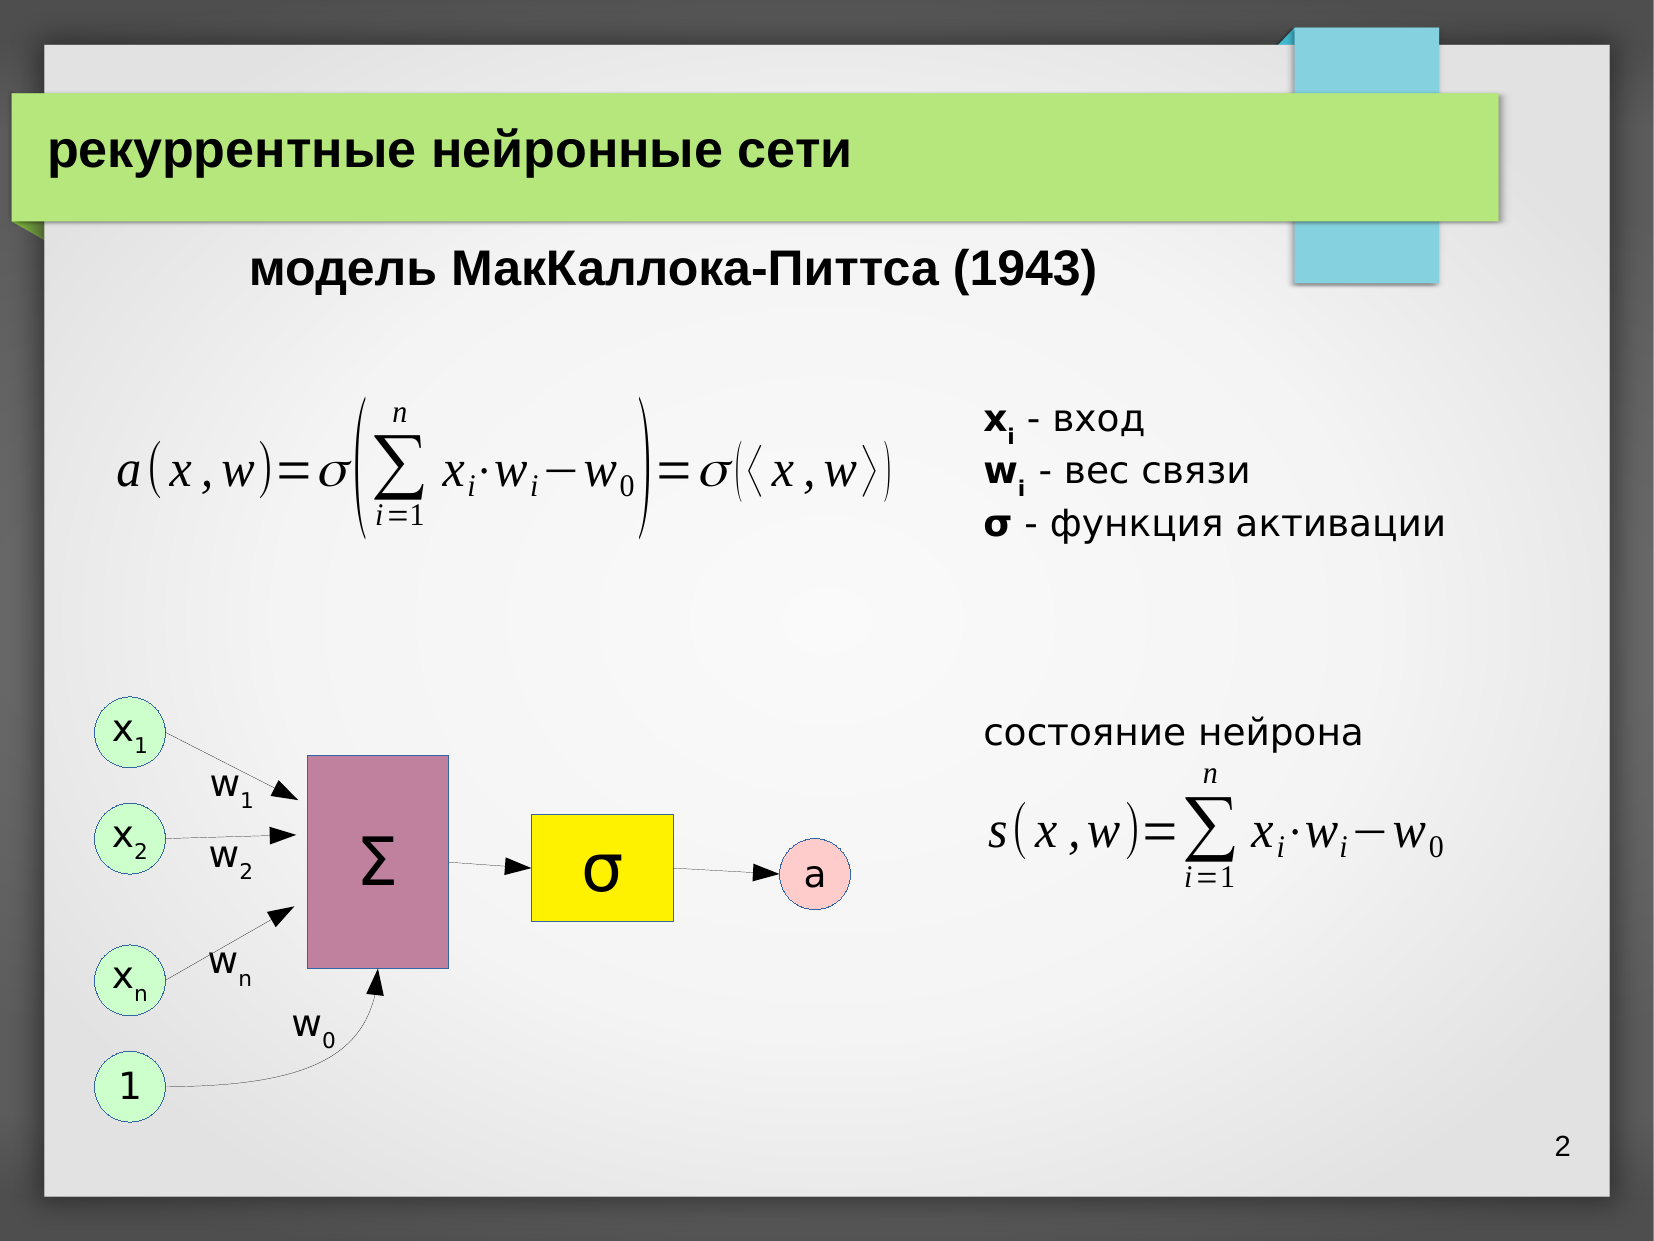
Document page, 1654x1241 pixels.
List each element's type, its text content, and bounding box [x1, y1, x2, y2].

subtitle модель МакКаллока-Питтса (1943) [200, 236, 1146, 301]
text_box 1 [94, 1051, 166, 1123]
text_box xn [94, 944, 166, 1016]
text_box σ [531, 814, 674, 922]
chart [108, 394, 898, 544]
picture [0, 0, 1654, 1241]
text_box состояние нейрона [968, 703, 1394, 762]
text_box Σ [307, 755, 449, 969]
text_box xi - вход wi - вес связи σ - функция активации [968, 389, 1465, 553]
text_box x2 [94, 803, 166, 875]
text_box x1 [94, 696, 166, 768]
text_box a [779, 838, 851, 910]
title рекуррентные нейронные сети [47, 120, 1501, 179]
chart [980, 762, 1451, 898]
